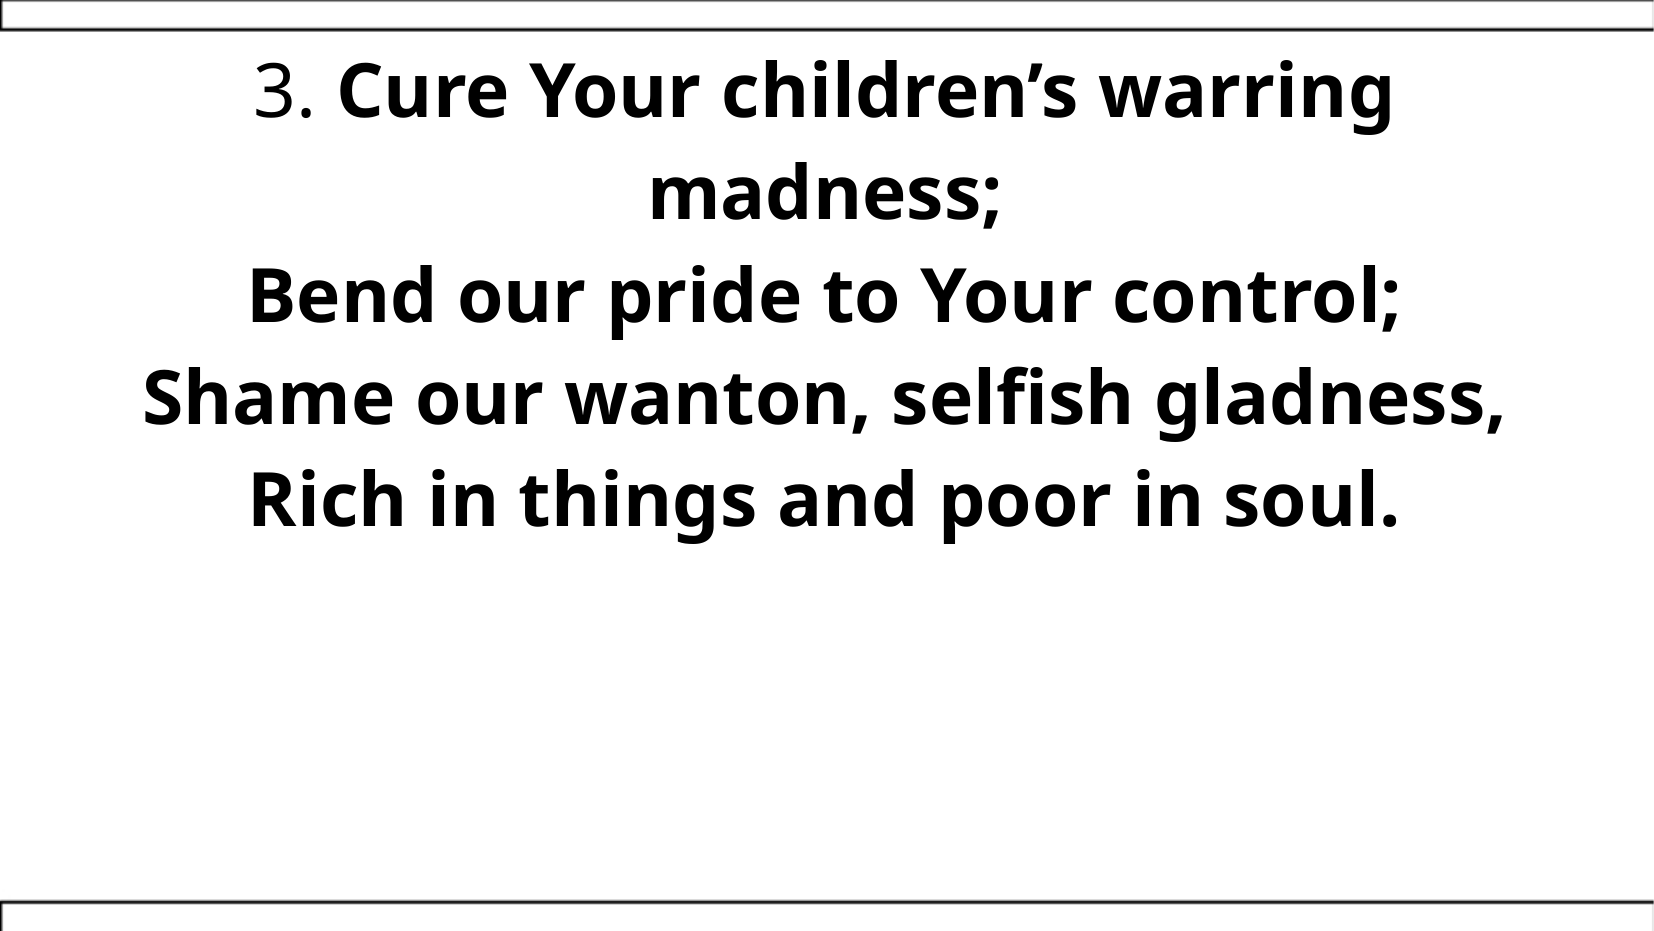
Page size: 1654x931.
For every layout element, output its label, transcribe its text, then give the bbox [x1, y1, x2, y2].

picture [0, 0, 1654, 931]
text_box 3. Cure Your children’s warring madness; Bend our pride to Your control; Shame our wanton, selfish gladness, Rich in things and poor in soul. [90, 30, 1561, 445]
